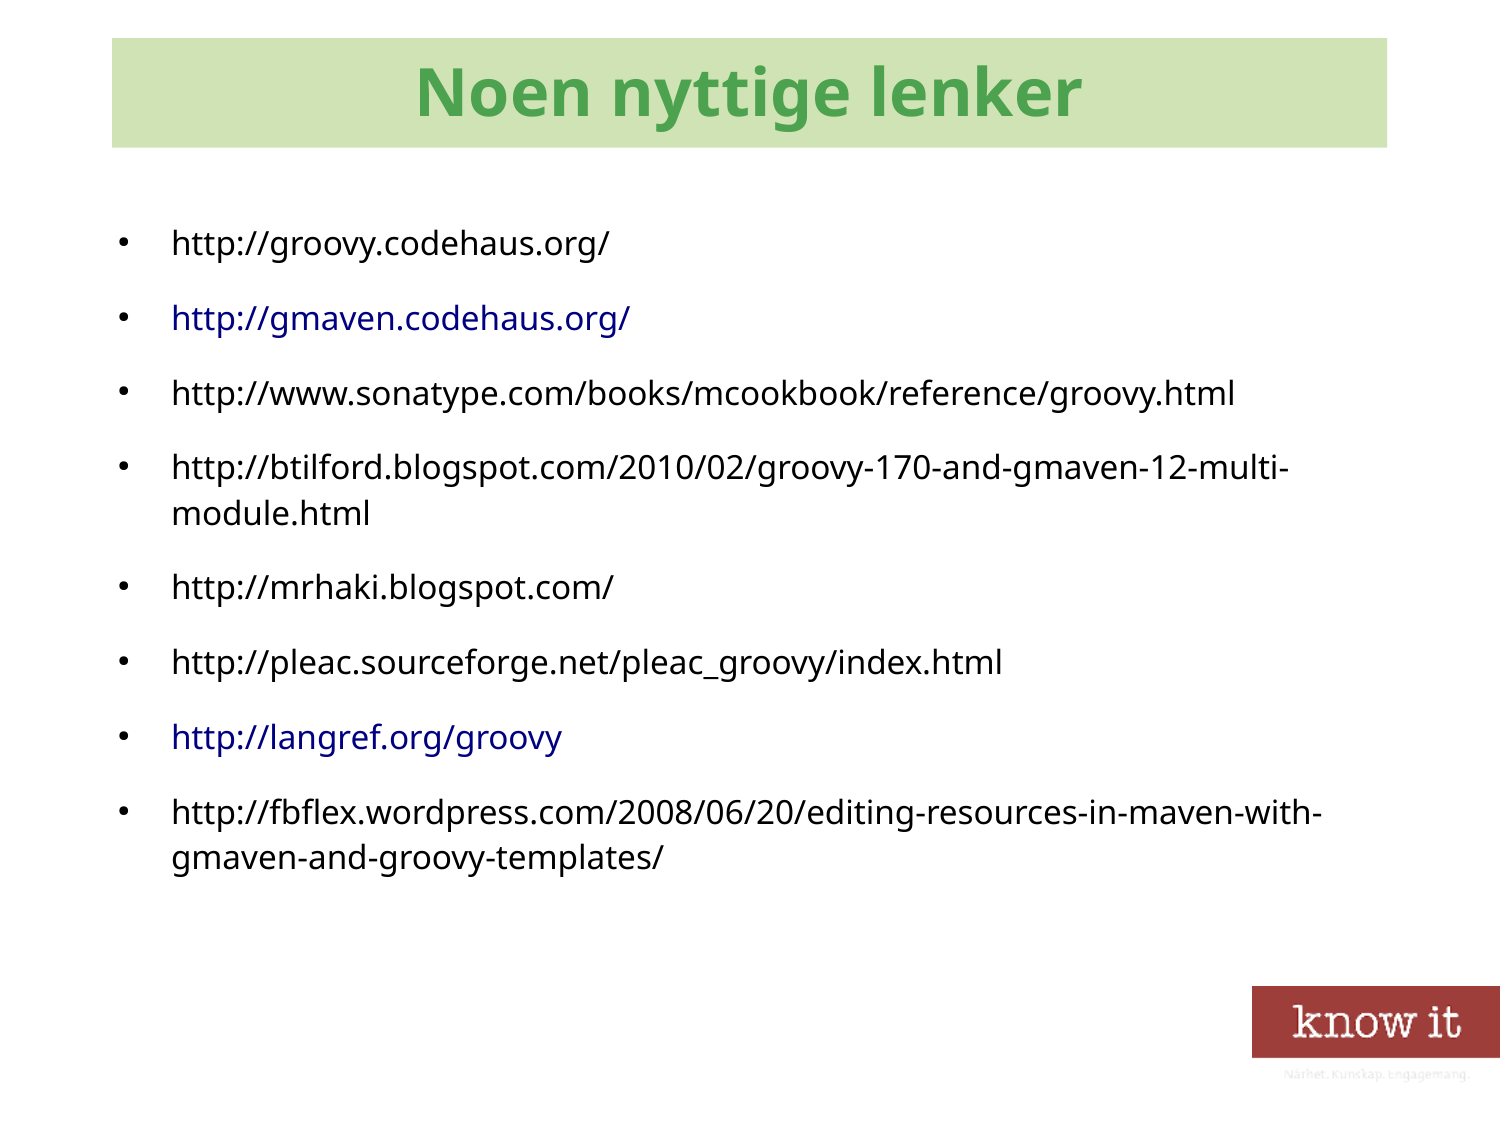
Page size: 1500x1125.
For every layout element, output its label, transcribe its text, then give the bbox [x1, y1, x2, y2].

list http://groovy.codehaus.org/ http://gmaven.codehaus.org/ http://www.sonatype.com/books/mcookbook/reference/groovy.html http://btilford.blogspot.com/2010/02/groovy-170-and-gmaven-12-multi-module.html http://mrhaki.blogspot.com/ http://pleac.sourceforge.net/pleac_groovy/index.html http://langref.org/groovy http://fbflex.wordpress.com/2008/06/20/editing-resources-in-maven-with-gmaven-and-groovy-templates/ [100, 220, 1360, 935]
text_box Noen nyttige lenker [112, 38, 1388, 148]
picture [1252, 986, 1500, 1058]
